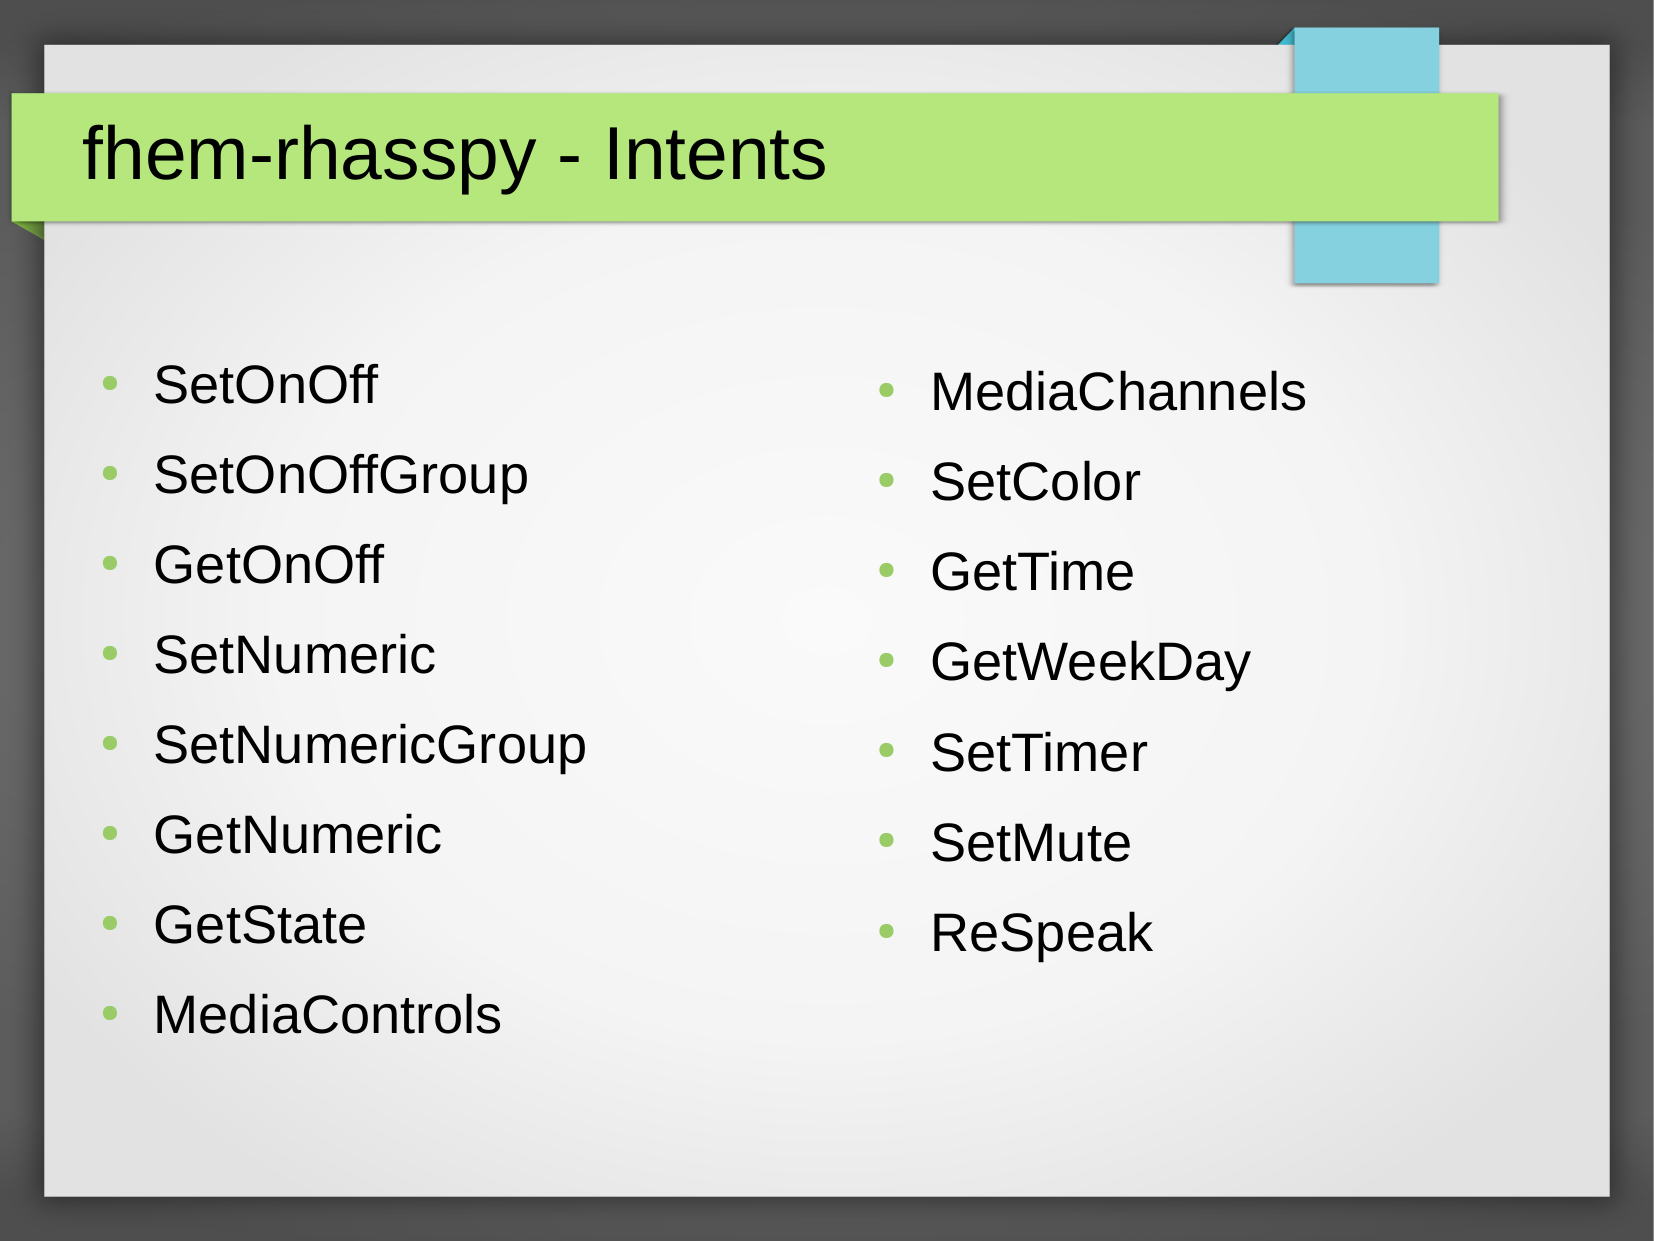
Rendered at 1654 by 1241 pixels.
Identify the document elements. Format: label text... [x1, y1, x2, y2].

picture [0, 0, 1654, 1241]
list SetOnOff SetOnOffGroup GetOnOff SetNumeric SetNumericGroup GetNumeric GetState MediaControls [82, 354, 674, 1241]
text_box MediaChannels SetColor GetTime GetWeekDay SetTimer SetMute ReSpeak [844, 354, 1436, 1241]
title fhem-rhasspy - Intents [82, 94, 1264, 213]
